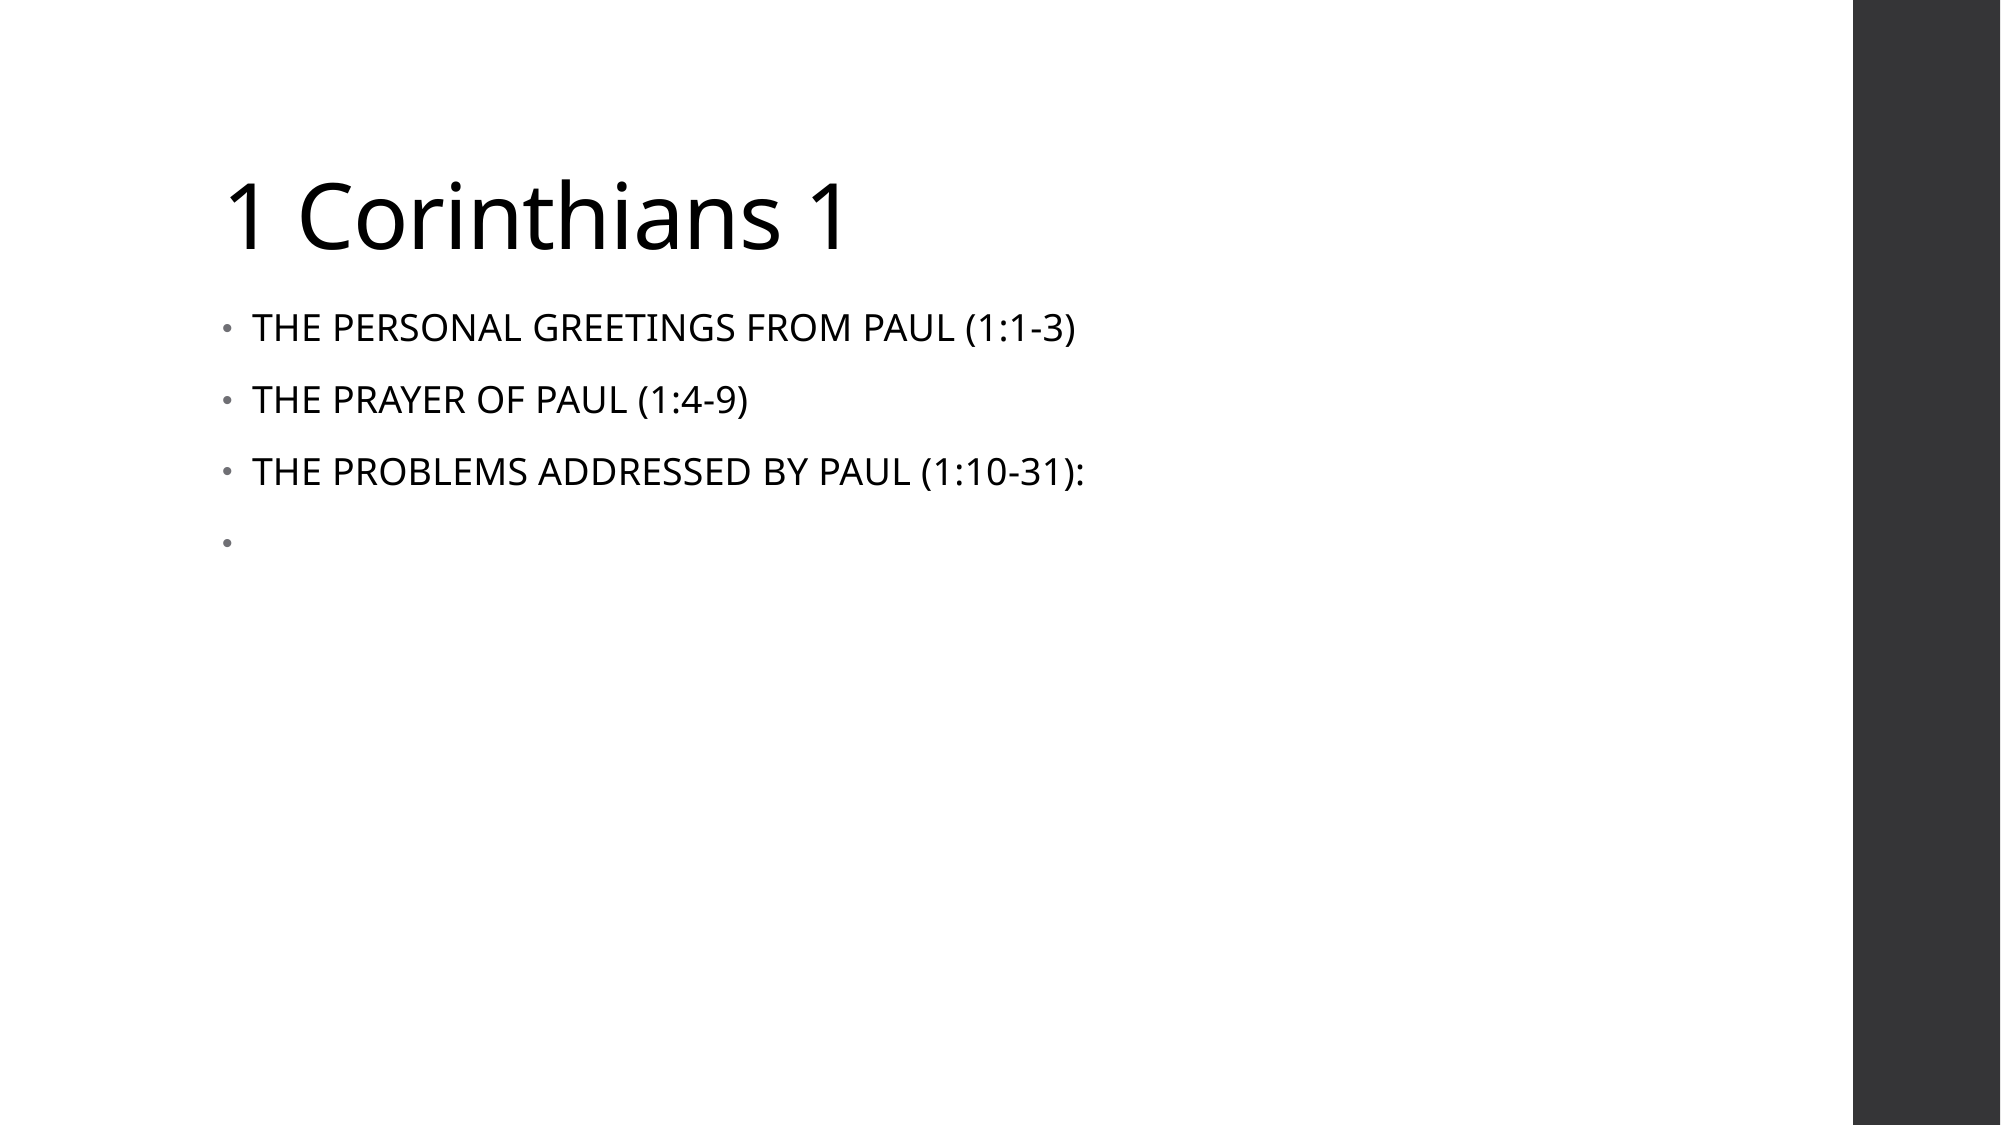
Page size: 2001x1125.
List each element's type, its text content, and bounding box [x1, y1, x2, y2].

list THE PERSONAL GREETINGS FROM PAUL (1:1-3) THE PRAYER OF PAUL (1:4-9) THE PROBLEMS ADDRESSED BY PAUL (1:10-31): [206, 299, 1617, 1014]
title 1 Corinthians 1 [206, 60, 1797, 278]
